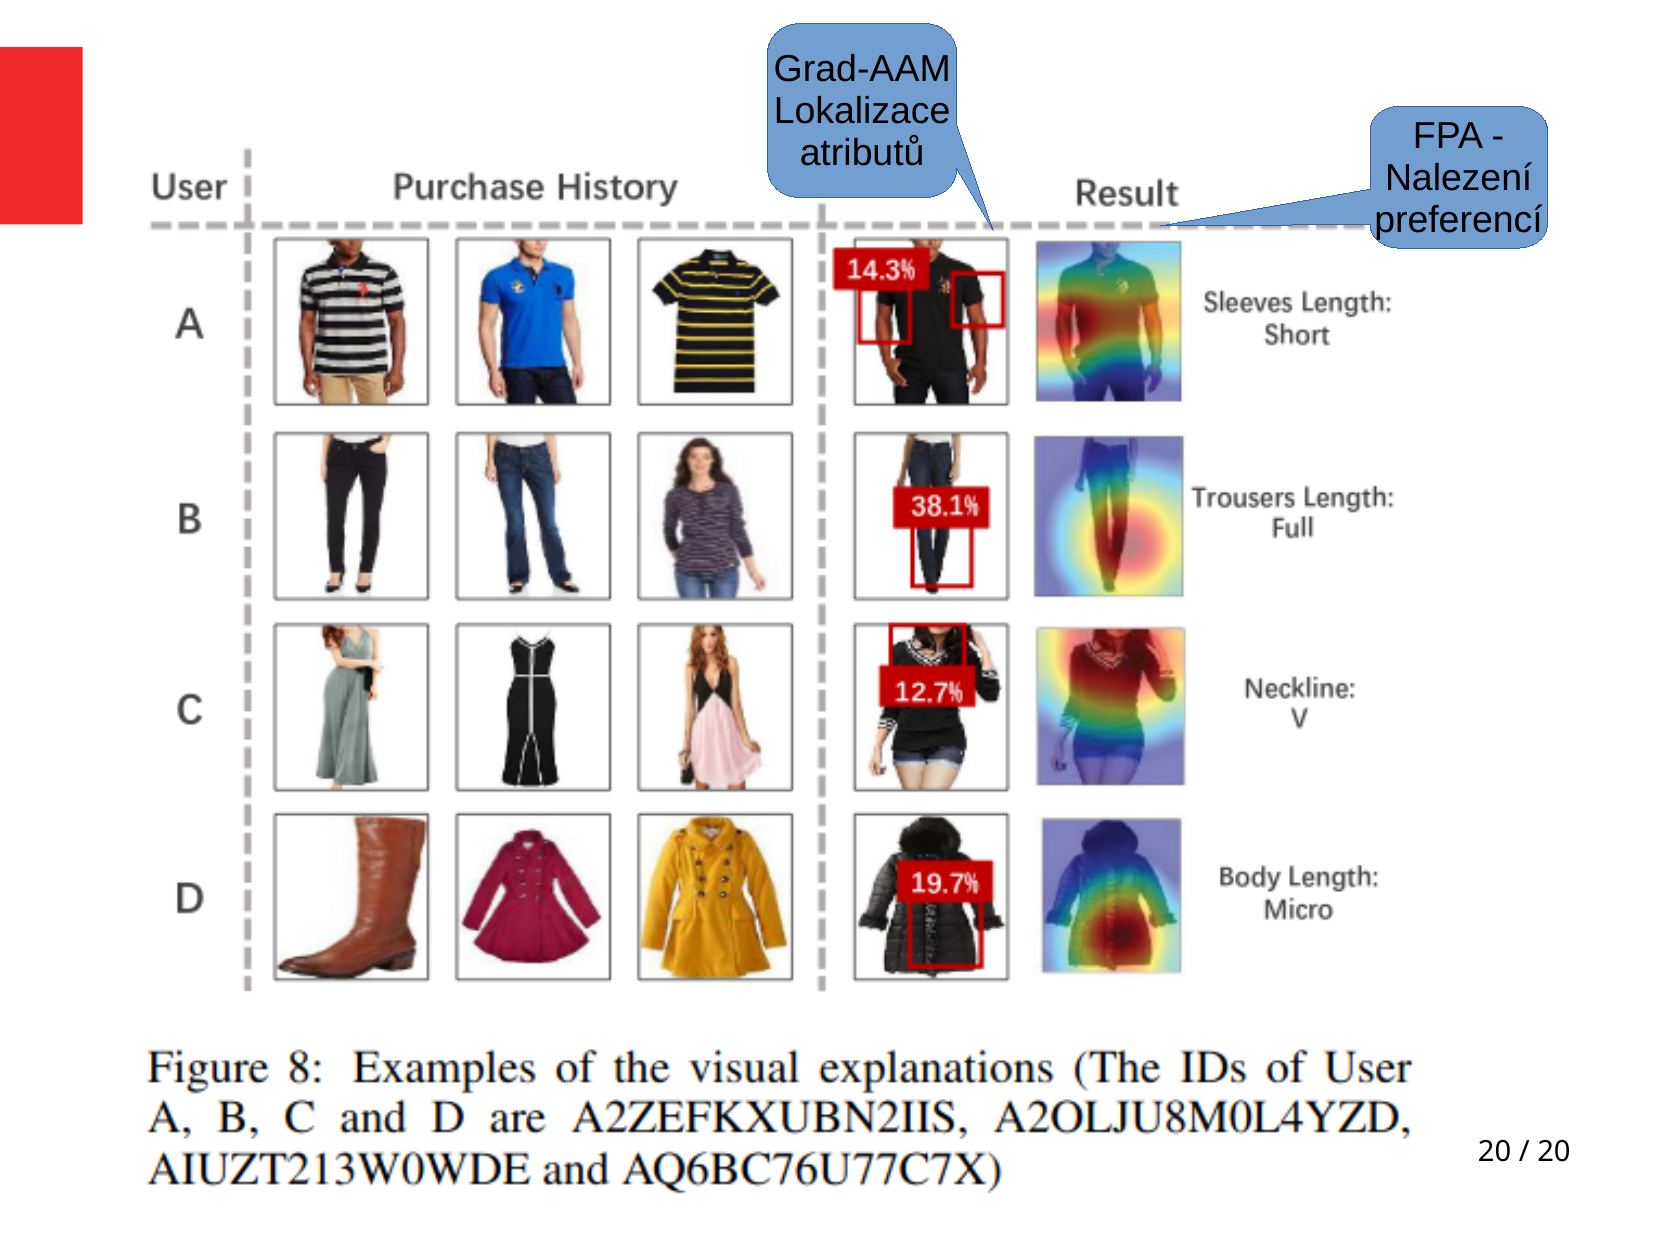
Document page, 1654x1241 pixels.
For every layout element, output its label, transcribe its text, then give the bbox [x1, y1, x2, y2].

picture [113, 118, 1453, 1215]
text_box FPA - Nalezení preferencí [1160, 106, 1548, 249]
text_box Grad-AAM Lokalizace atributů [767, 23, 994, 230]
